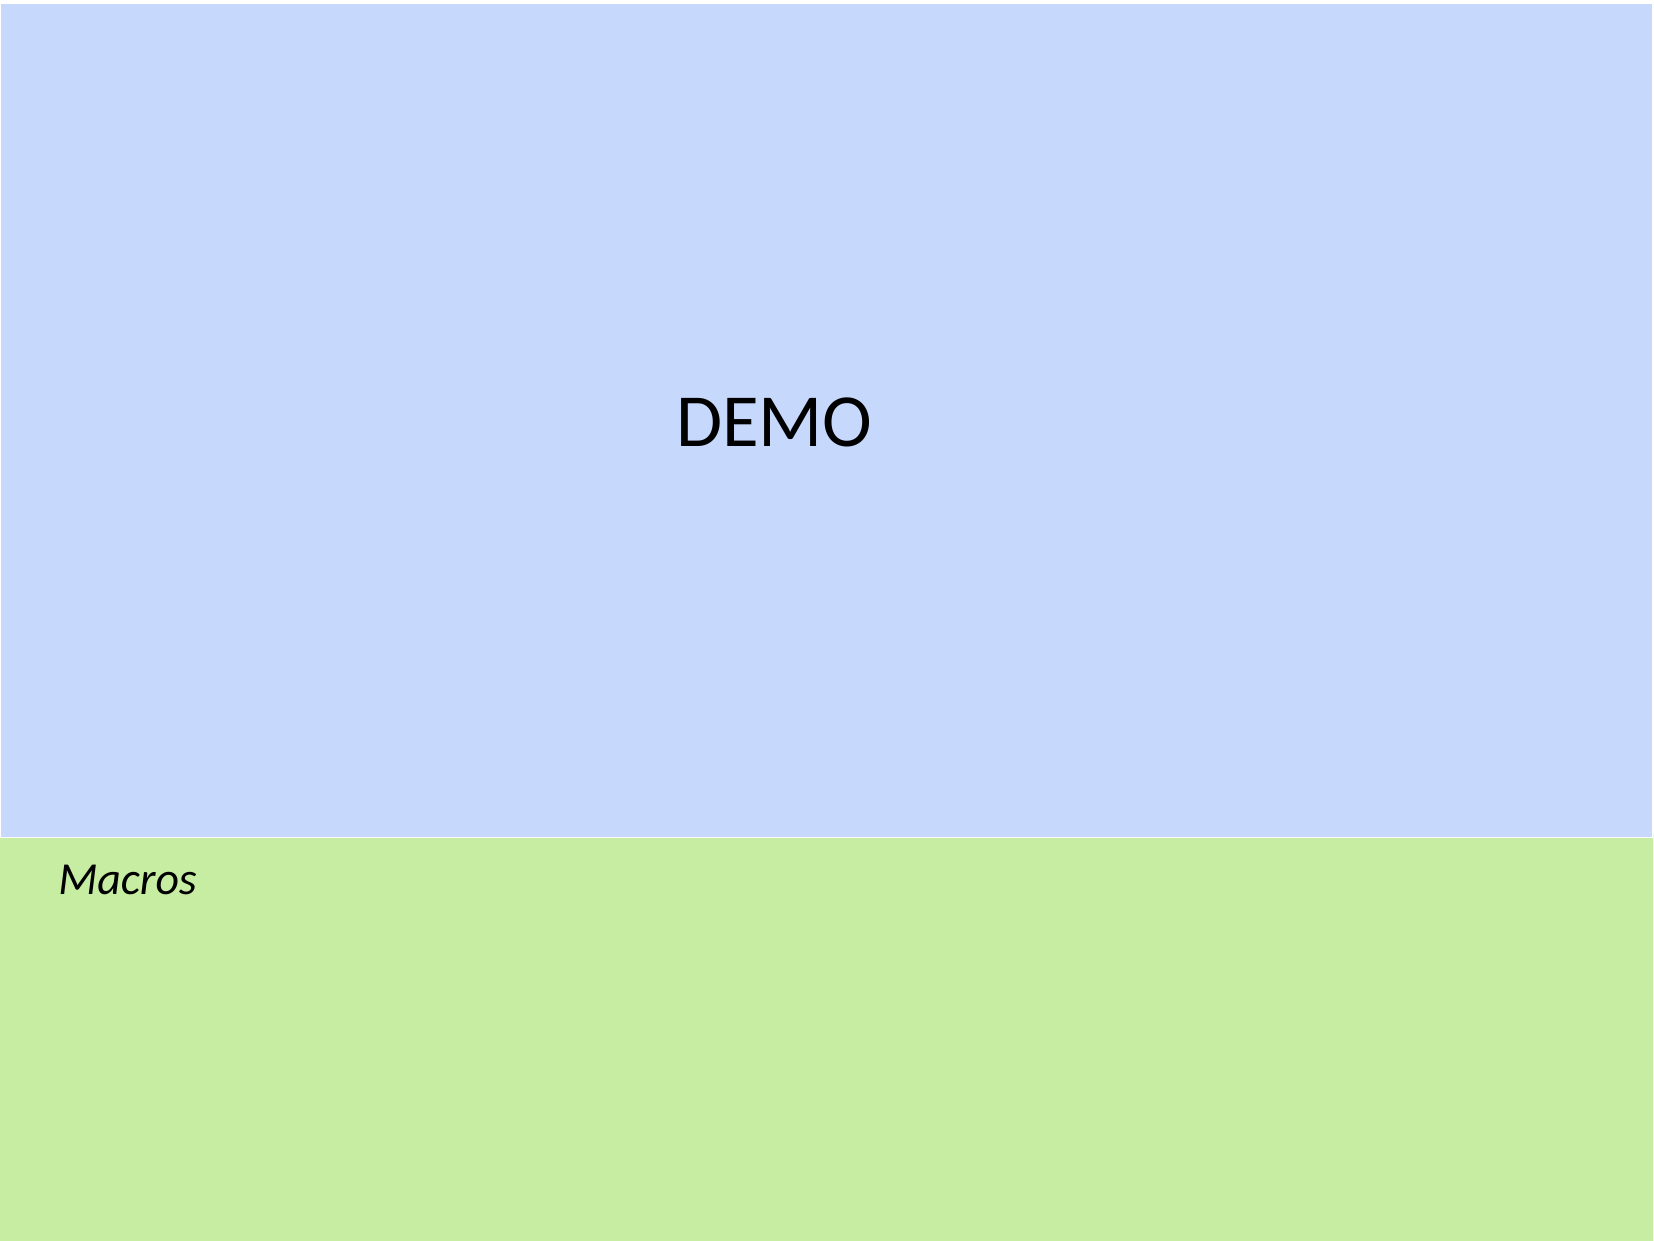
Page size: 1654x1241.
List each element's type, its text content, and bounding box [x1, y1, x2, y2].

text_box Macros [43, 852, 377, 914]
text_box DEMO [661, 382, 898, 473]
